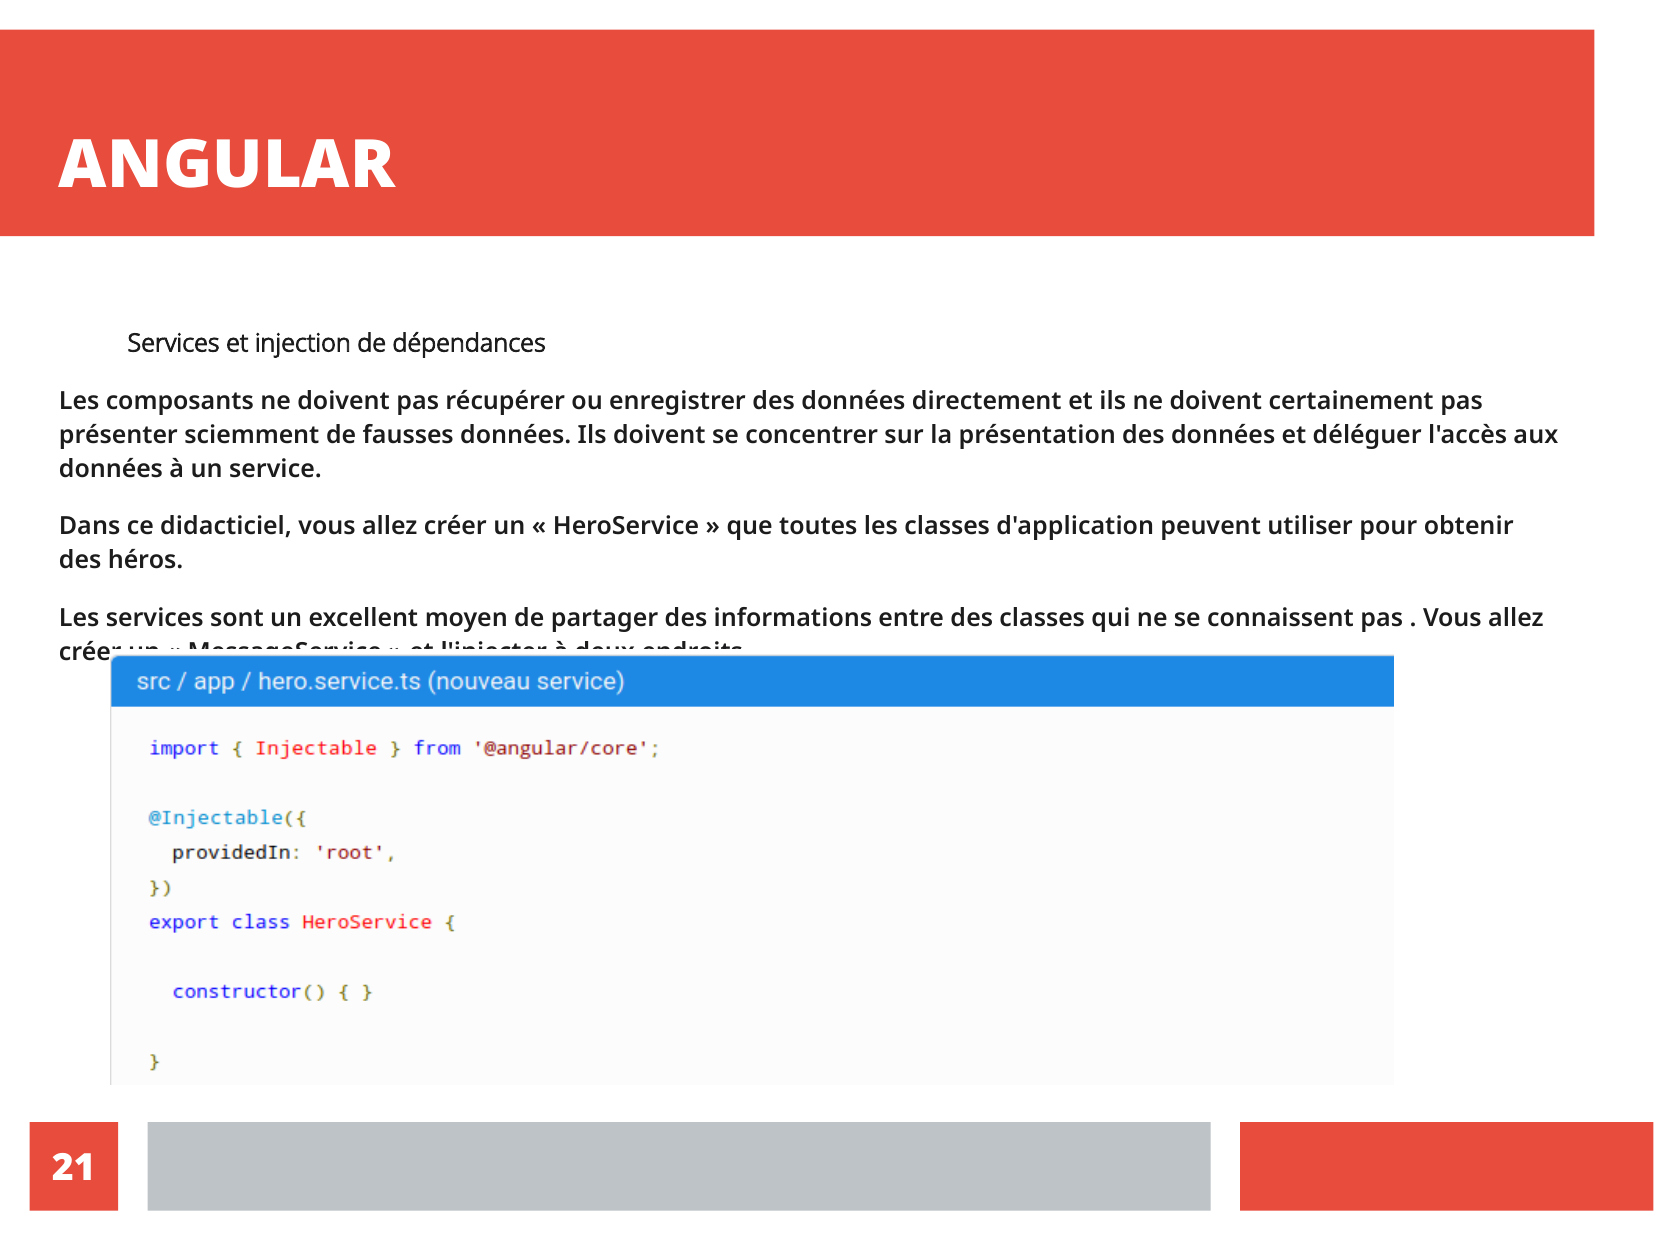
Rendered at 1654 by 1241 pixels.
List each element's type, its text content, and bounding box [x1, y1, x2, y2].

title ANGULAR [59, 59, 1595, 207]
list Services et injection de dépendances Les composants ne doivent pas récupérer ou enregistrer des données directement et ils ne doivent certainement pas présenter sciemment de fausses données. Ils doivent se concentrer sur la présentation des données et déléguer l'accès aux données à un service. Dans ce didacticiel, vous allez créer un « HeroService » que toutes les classes d'application peuvent utiliser pour obtenir des héros. Les services sont un excellent moyen de partager des informations entre des classes qui ne se connaissent pas . Vous allez créer un « MessageService » et l'injecter à deux endroits. [59, 324, 1565, 1093]
picture [110, 649, 1394, 1085]
